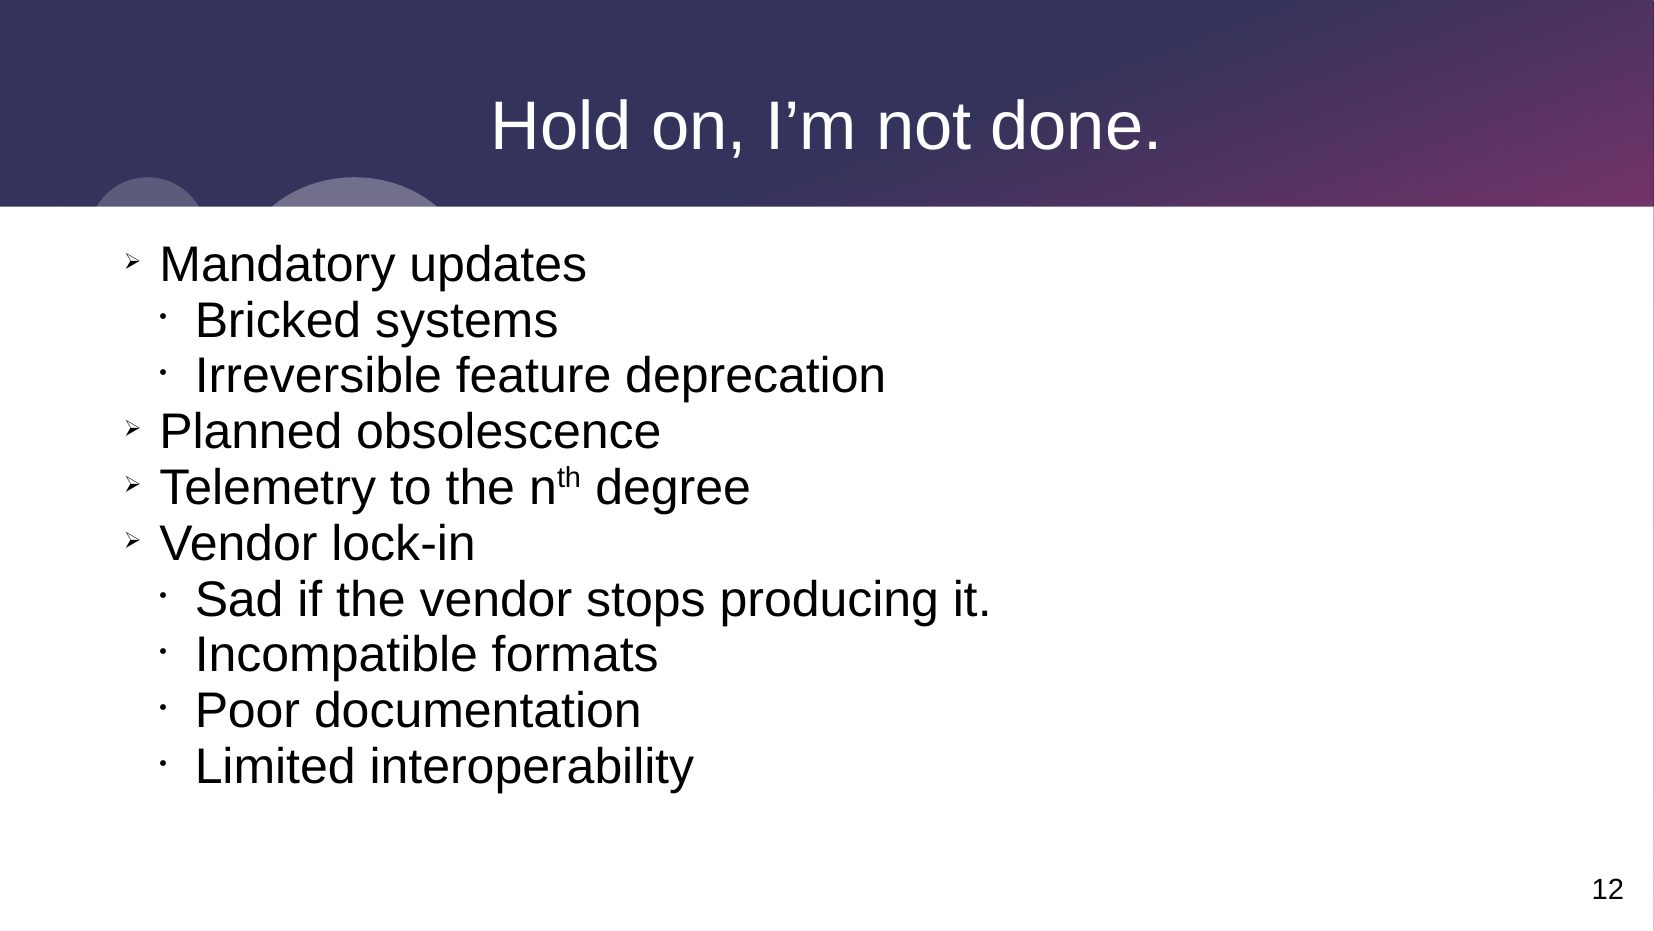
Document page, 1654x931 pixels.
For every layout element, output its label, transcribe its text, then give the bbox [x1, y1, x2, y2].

title Hold on, I’m not done. [88, 44, 1565, 207]
subtitle Mandatory updates Bricked systems Irreversible feature deprecation Planned obsolescence Telemetry to the nth degree Vendor lock-in Sad if the vendor stops producing it. Incompatible formats Poor documentation Limited interoperability [88, 236, 1565, 827]
